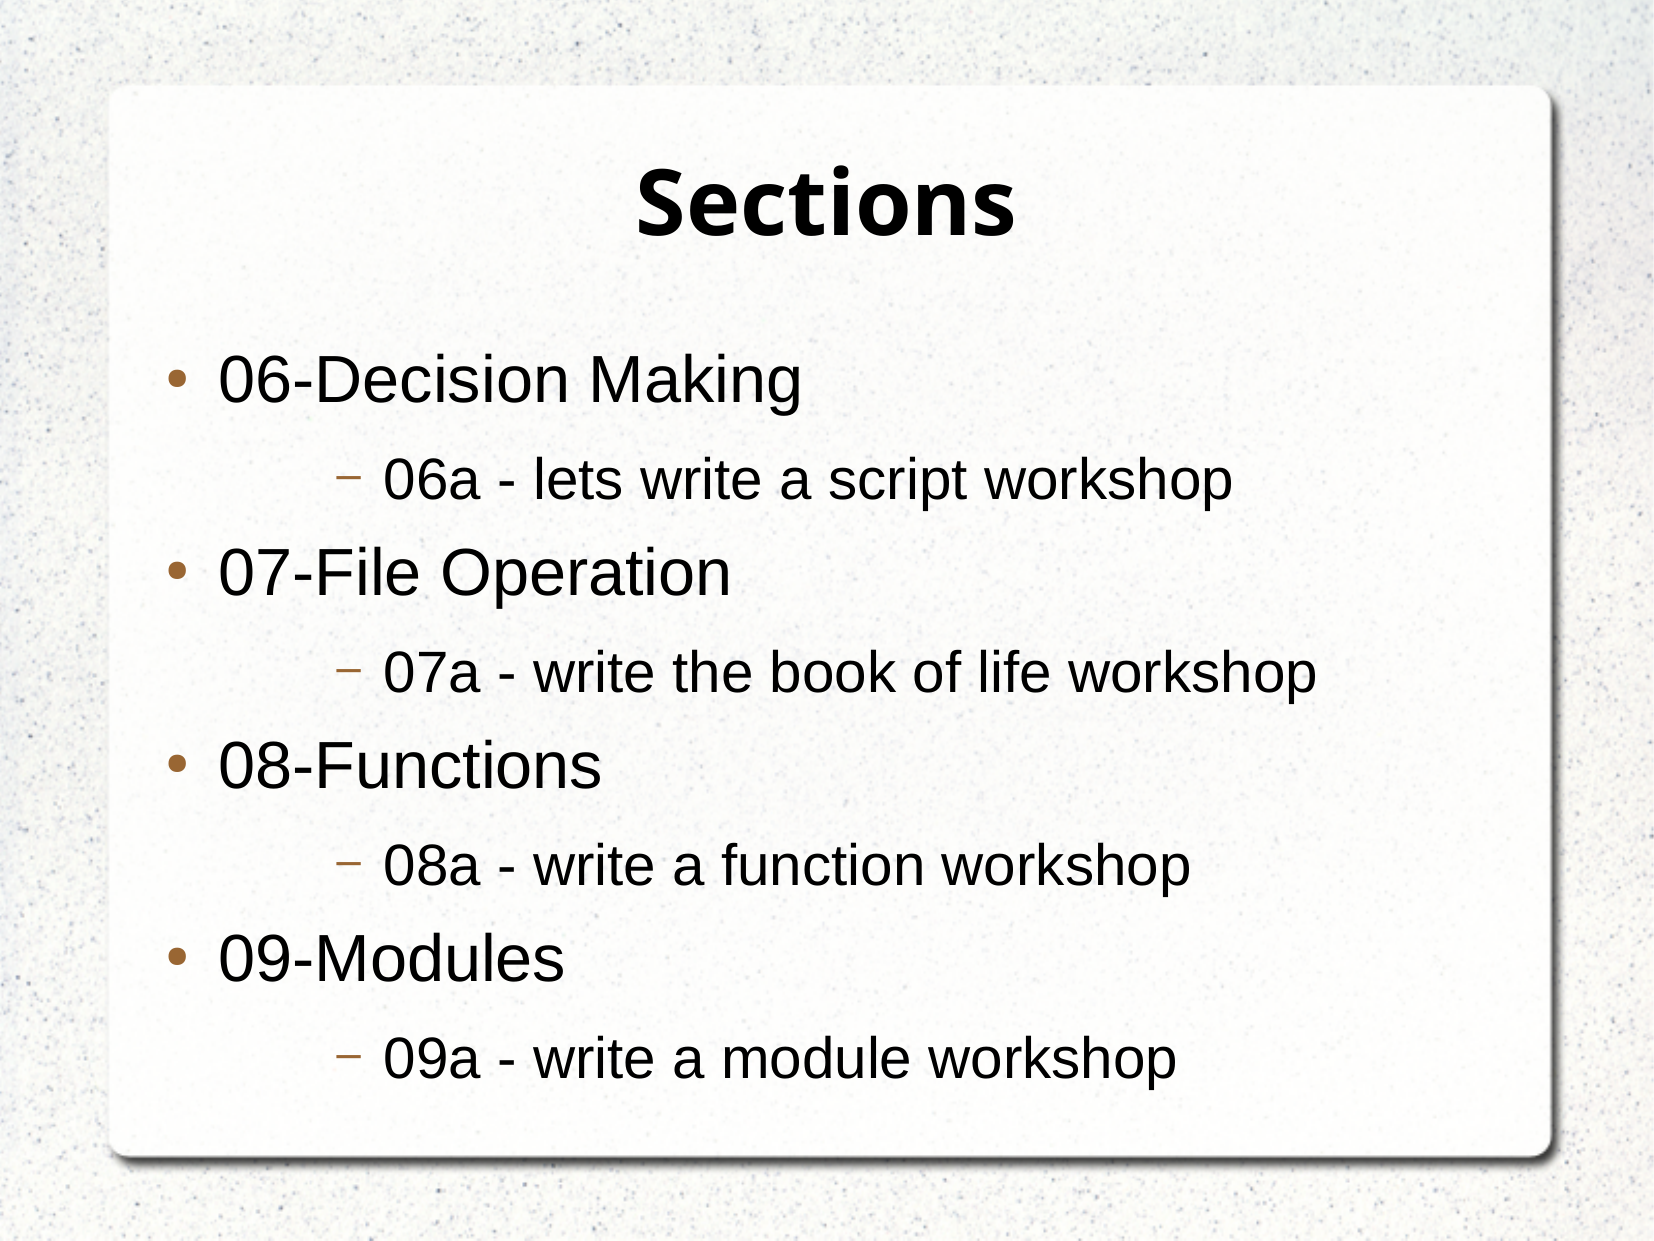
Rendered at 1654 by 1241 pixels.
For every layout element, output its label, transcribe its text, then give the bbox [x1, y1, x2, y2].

title Sections [118, 96, 1536, 304]
picture [0, 0, 1654, 1241]
list 06-Decision Making 06a - lets write a script workshop 07-File Operation 07a - write the book of life workshop 08-Functions 08a - write a function workshop 09-Modules 09a - write a module workshop [147, 342, 1506, 1090]
